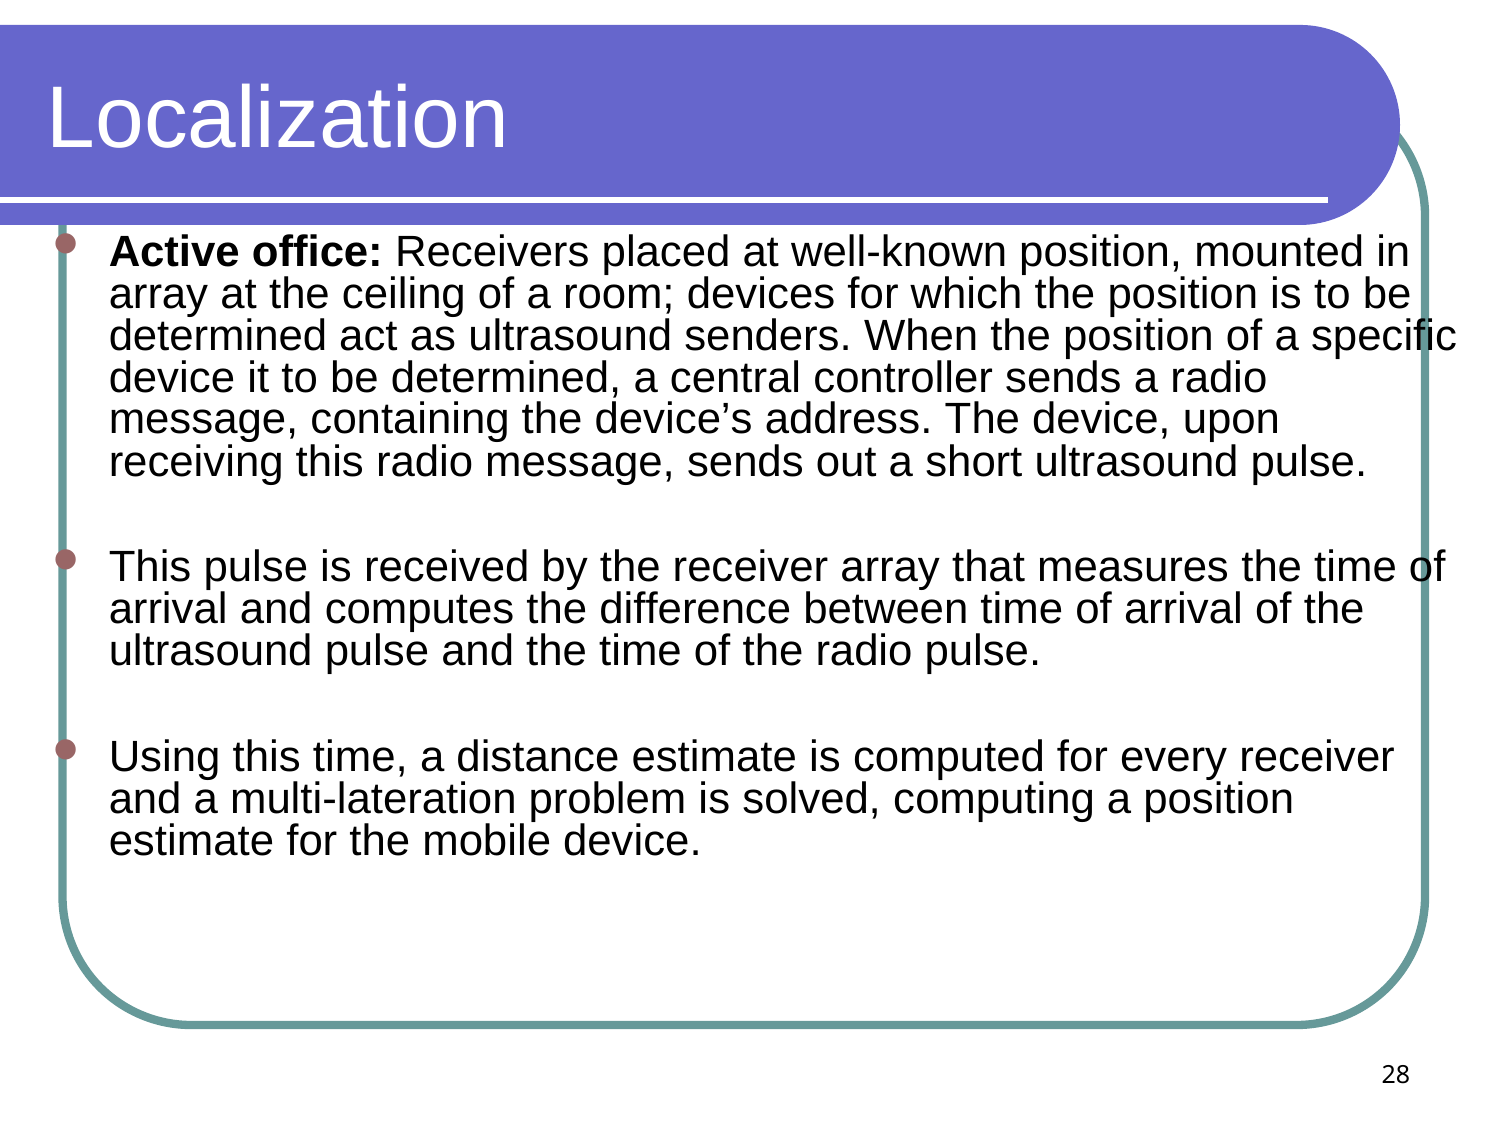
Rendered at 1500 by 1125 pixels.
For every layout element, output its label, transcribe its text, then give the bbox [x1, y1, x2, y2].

title Localization [31, 37, 1347, 188]
text_box <number> [1074, 1051, 1426, 1101]
list Active office: Receivers placed at well-known position, mounted in array at the ceiling of a room; devices for which the position is to be determined act as ultrasound senders. When the position of a specific device it to be determined, a central controller sends a radio message, containing the device’s address. The device, upon receiving this radio message, sends out a short ultrasound pulse. This pulse is received by the receiver array that measures the time of arrival and computes the difference between time of arrival of the ultrasound pulse and the time of the radio pulse. Using this time, a distance estimate is computed for every receiver and a multi-lateration problem is solved, computing a position estimate for the mobile device. [37, 224, 1476, 1051]
